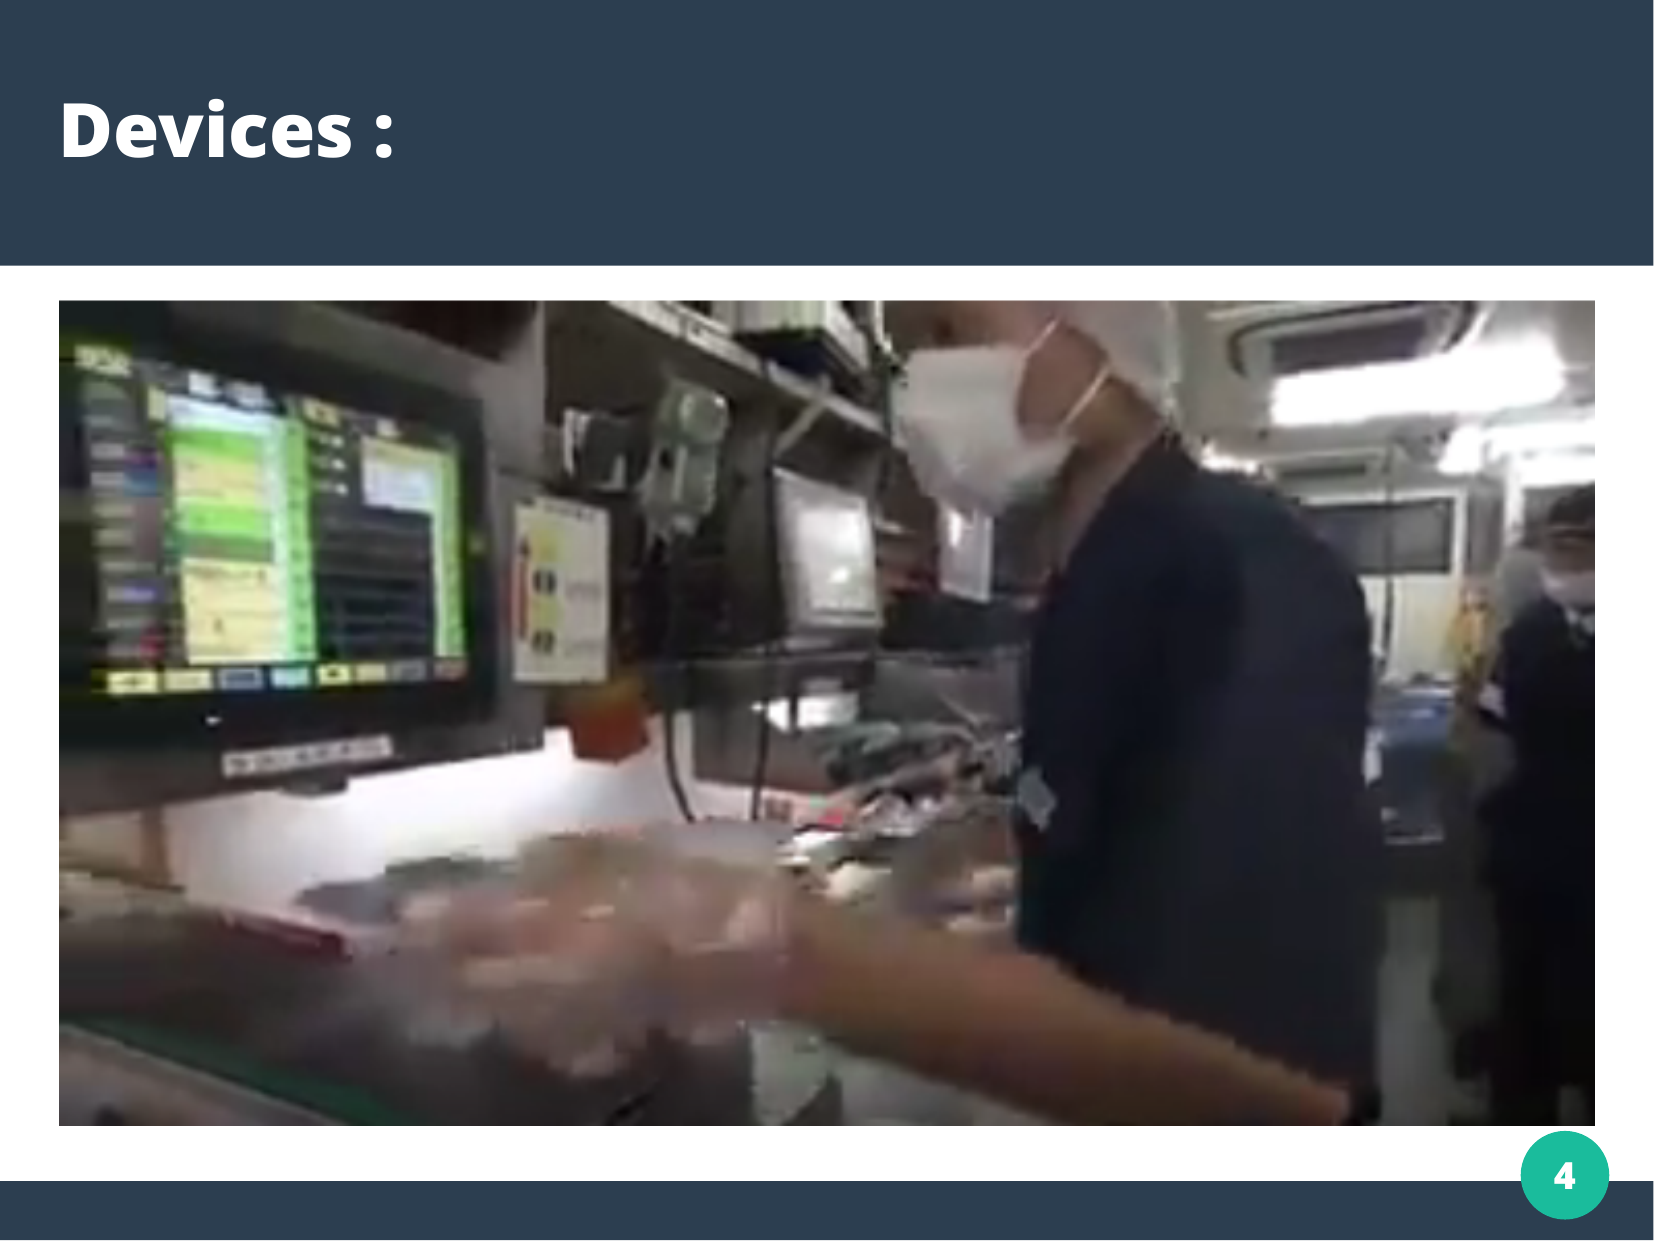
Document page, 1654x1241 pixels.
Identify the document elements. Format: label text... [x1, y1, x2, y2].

picture [59, 299, 1595, 1126]
title Devices : [59, 49, 1595, 207]
